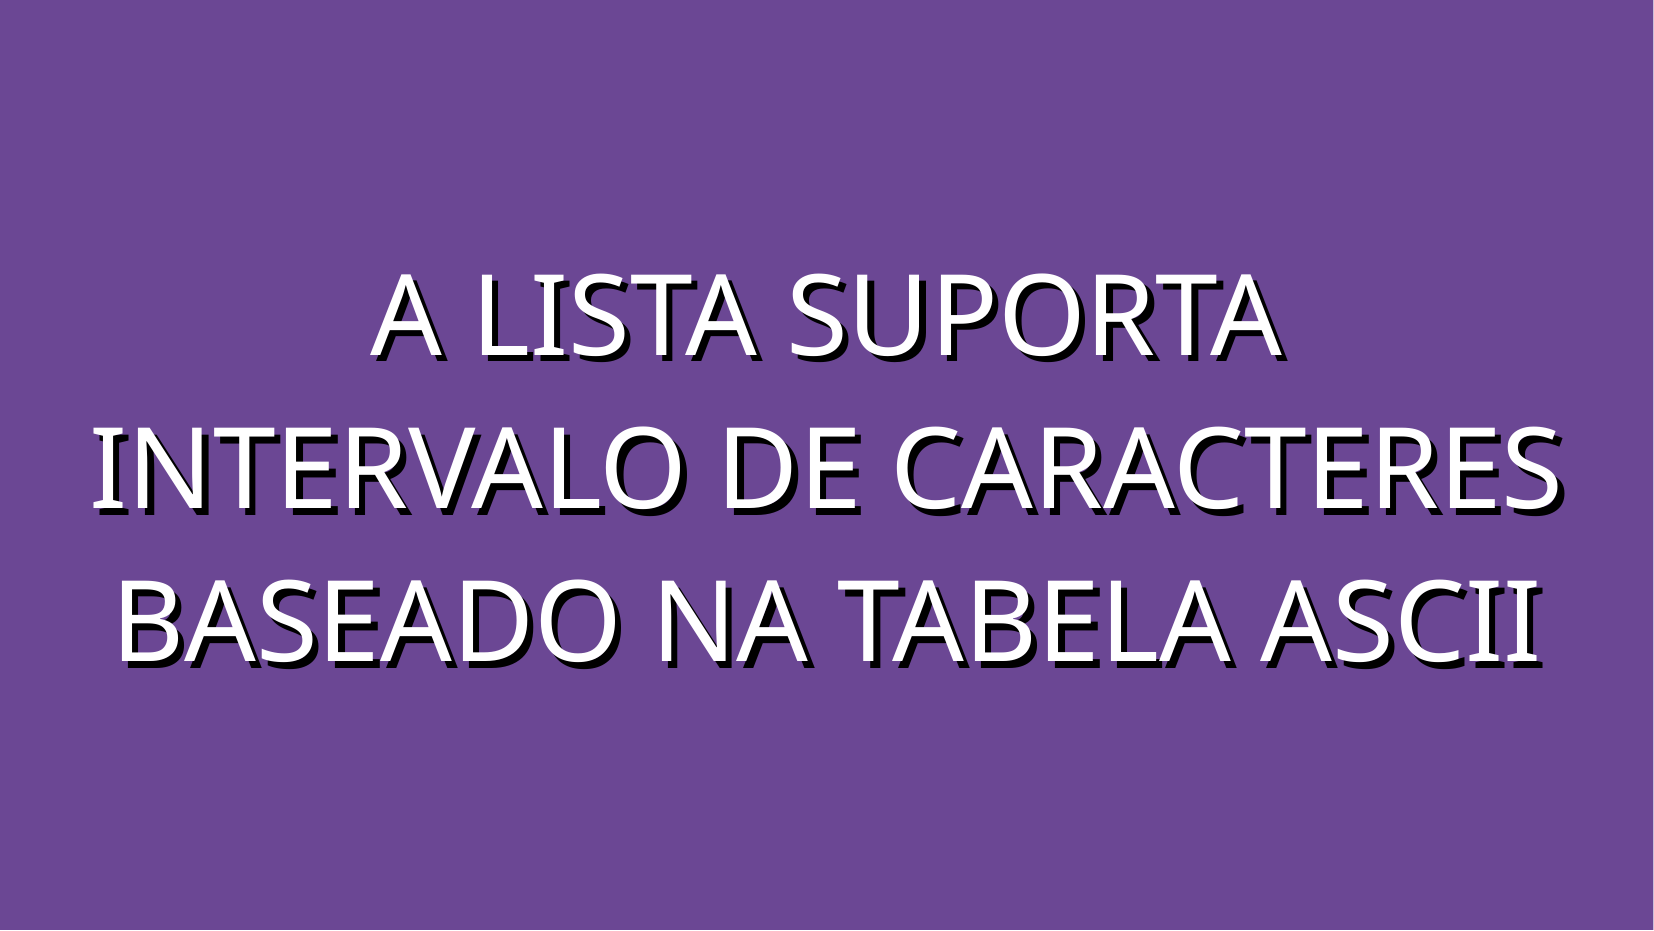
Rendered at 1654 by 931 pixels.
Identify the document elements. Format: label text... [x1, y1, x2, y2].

subtitle A LISTA SUPORTA INTERVALO DE CARACTERES BASEADO NA TABELA ASCII [82, 105, 1571, 826]
